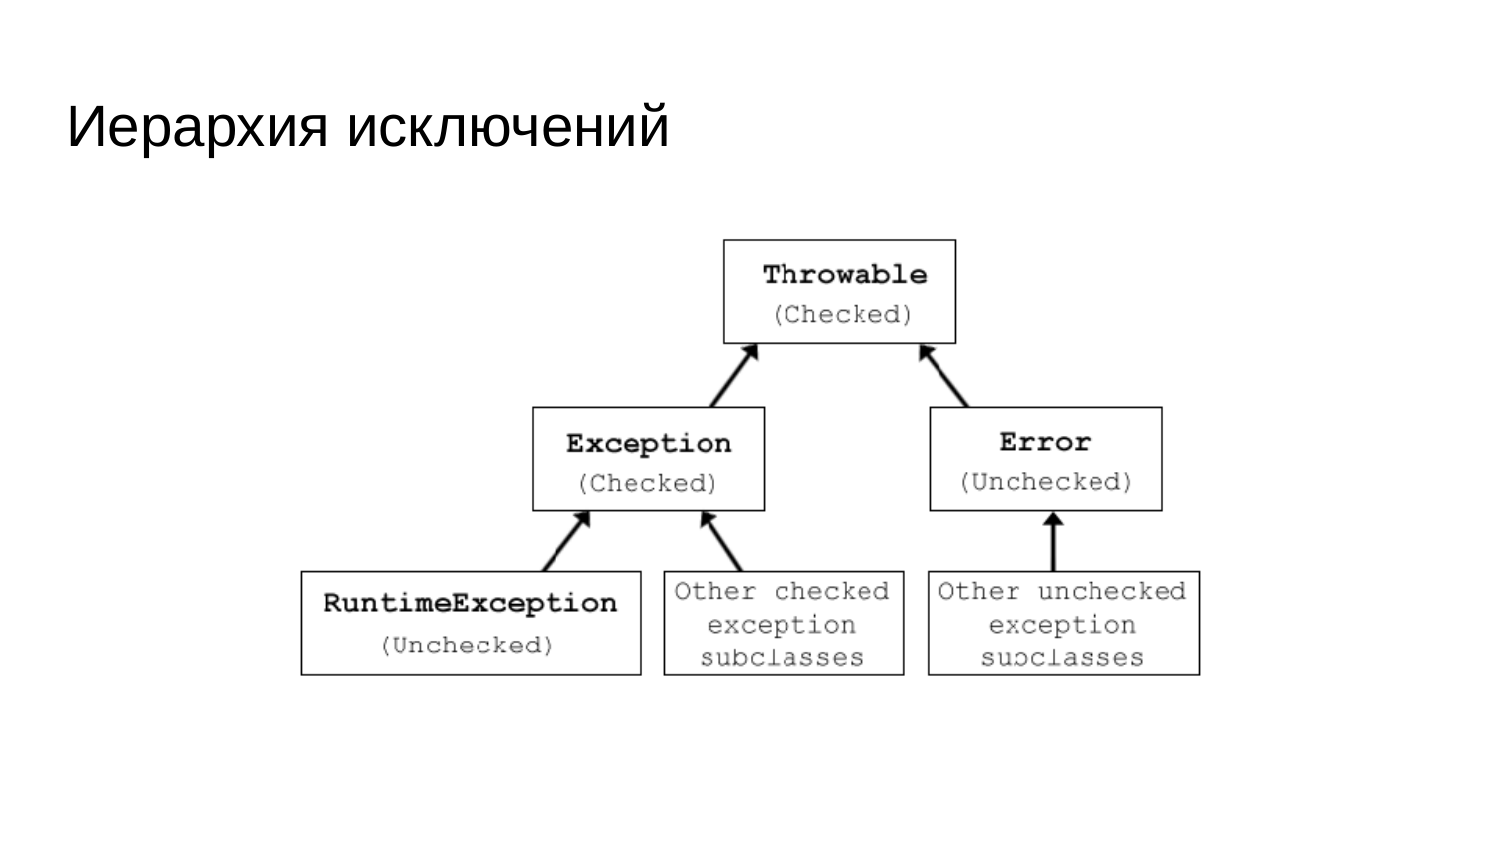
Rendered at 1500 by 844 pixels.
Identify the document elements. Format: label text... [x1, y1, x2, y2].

picture [290, 227, 1210, 690]
title Иерархия исключений [51, 72, 1449, 167]
